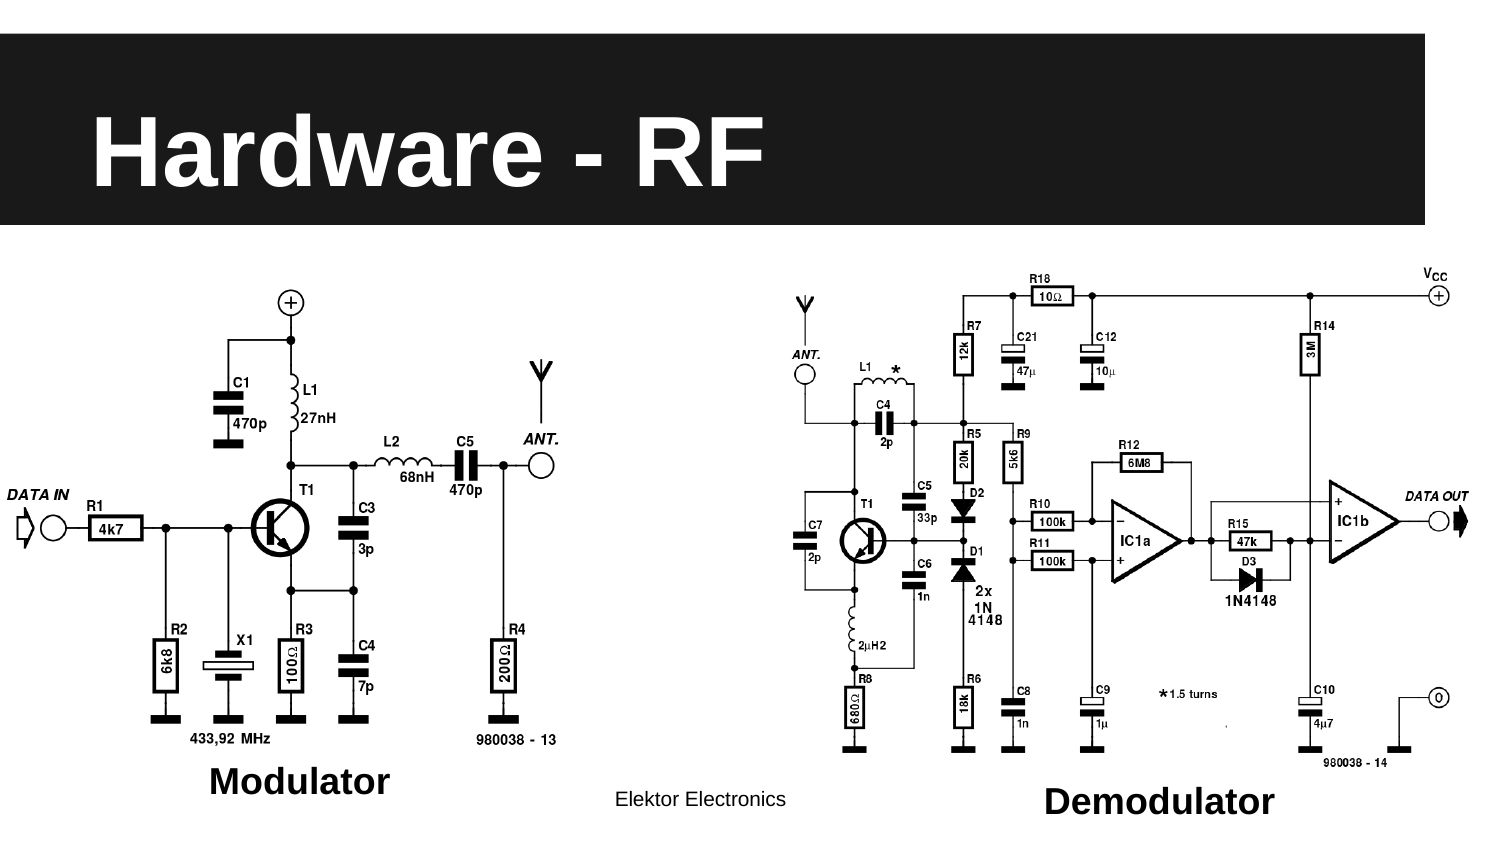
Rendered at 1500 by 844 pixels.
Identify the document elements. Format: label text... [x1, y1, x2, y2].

title Hardware - RF [75, 33, 1425, 221]
picture [0, 284, 573, 751]
text_box Demodulator [1029, 772, 1291, 830]
text_box Elektor Electronics [600, 780, 802, 819]
picture [777, 259, 1483, 773]
text_box Modulator [194, 753, 406, 811]
